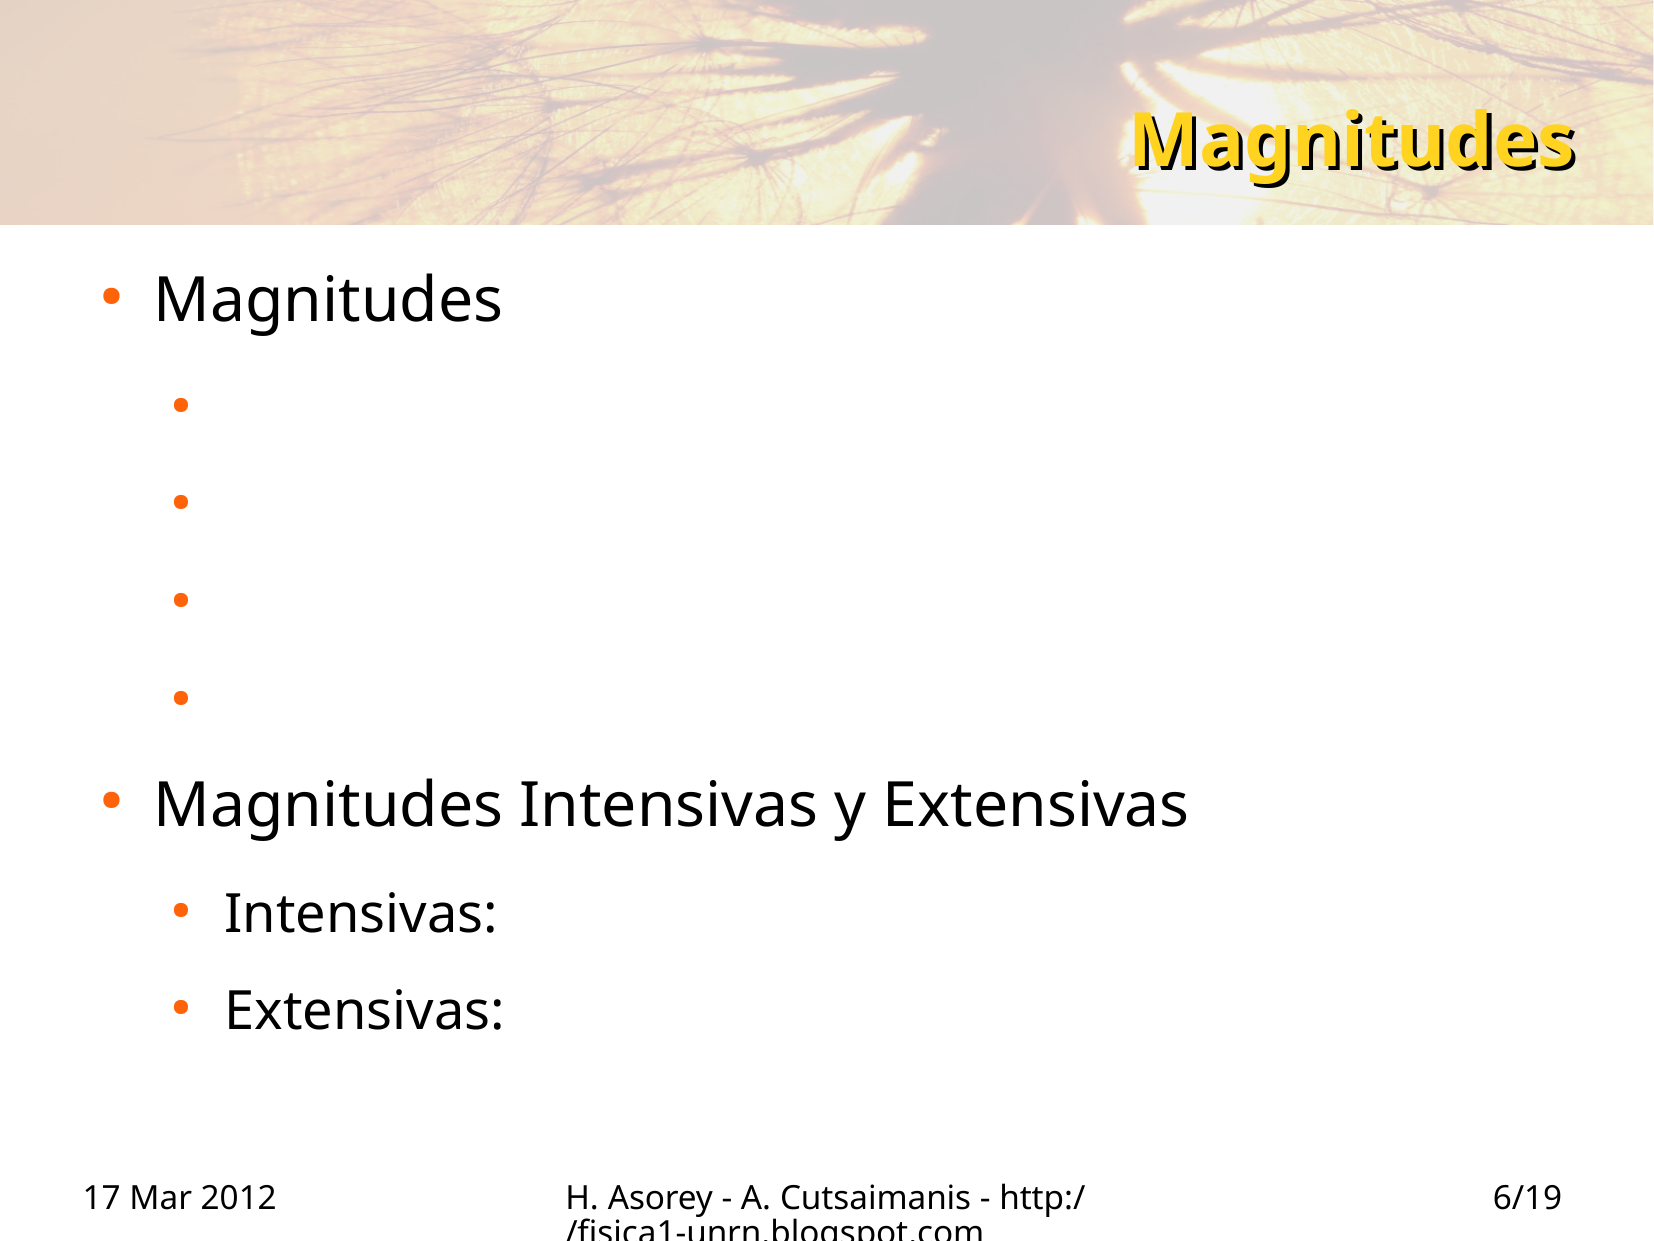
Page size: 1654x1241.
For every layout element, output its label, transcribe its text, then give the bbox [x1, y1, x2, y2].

list Magnitudes Magnitudes Intensivas y Extensivas Intensivas: Extensivas: [82, 255, 1571, 1074]
title Magnitudes [86, 49, 1576, 226]
picture [0, 0, 1654, 225]
